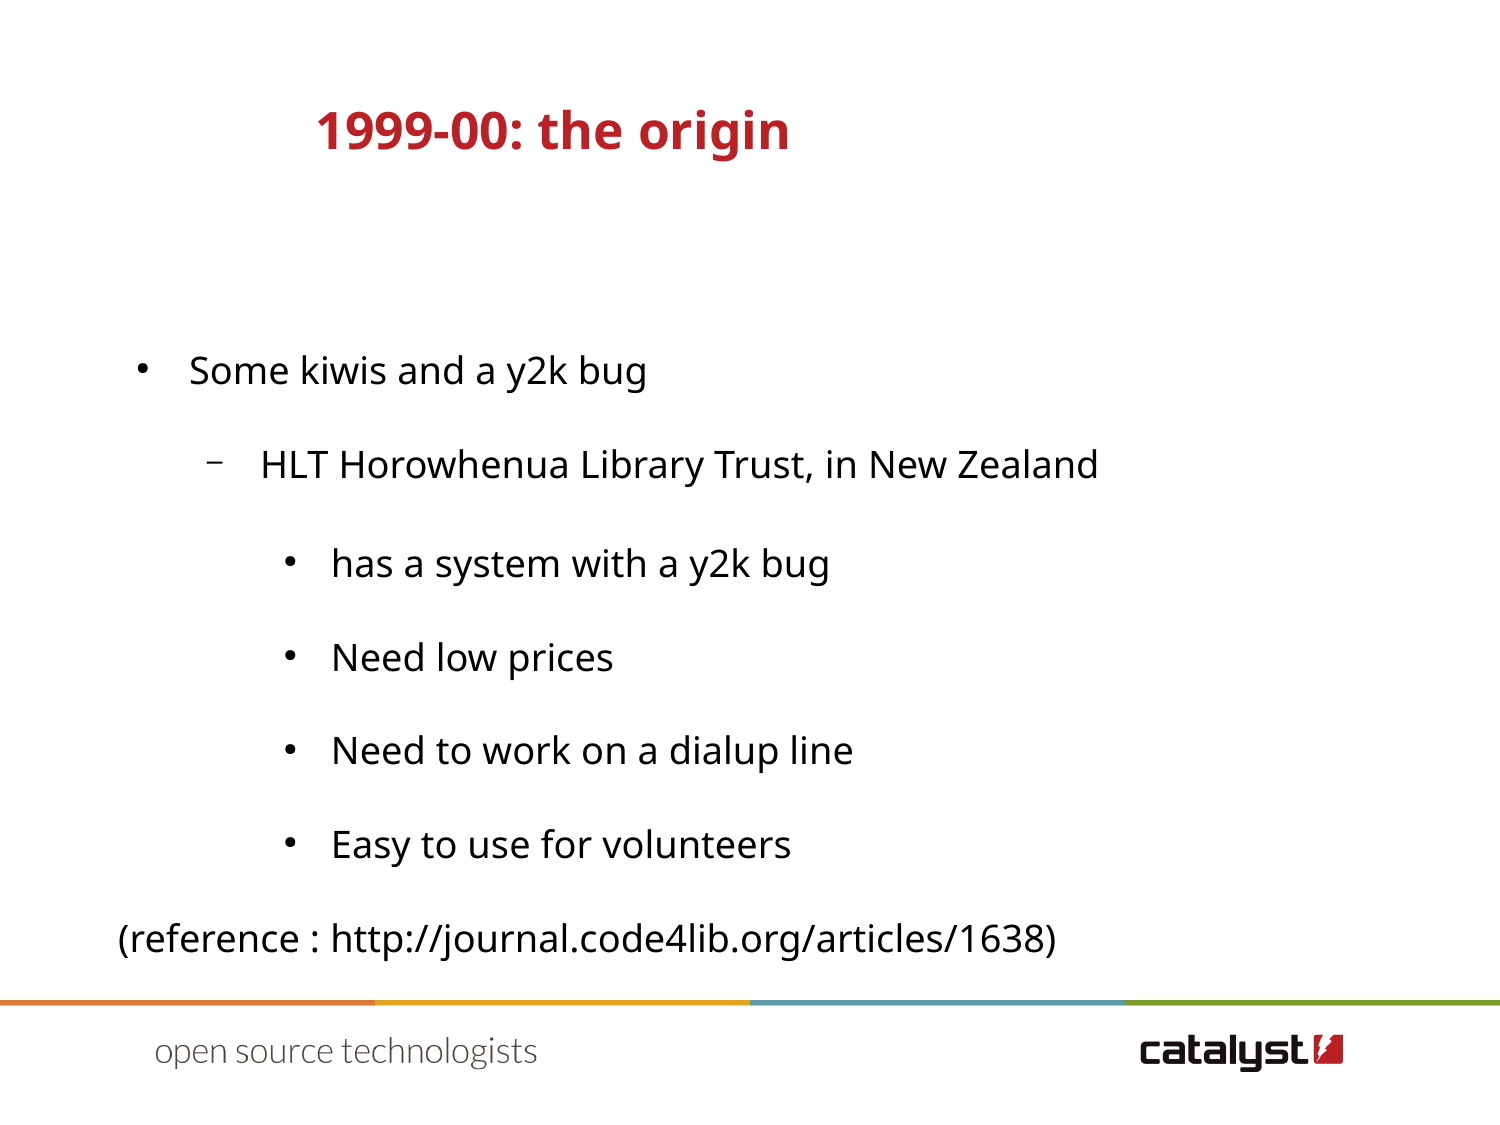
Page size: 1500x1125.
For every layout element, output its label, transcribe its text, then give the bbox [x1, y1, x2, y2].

list Some kiwis and a y2k bug HLT Horowhenua Library Trust, in New Zealand has a system with a y2k bug Need low prices Need to work on a dialup line Easy to use for volunteers (reference : http://journal.code4lib.org/articles/1638) [118, 317, 1382, 1061]
title 1999-00: the origin [315, 0, 1463, 260]
picture [0, 1000, 1500, 1072]
